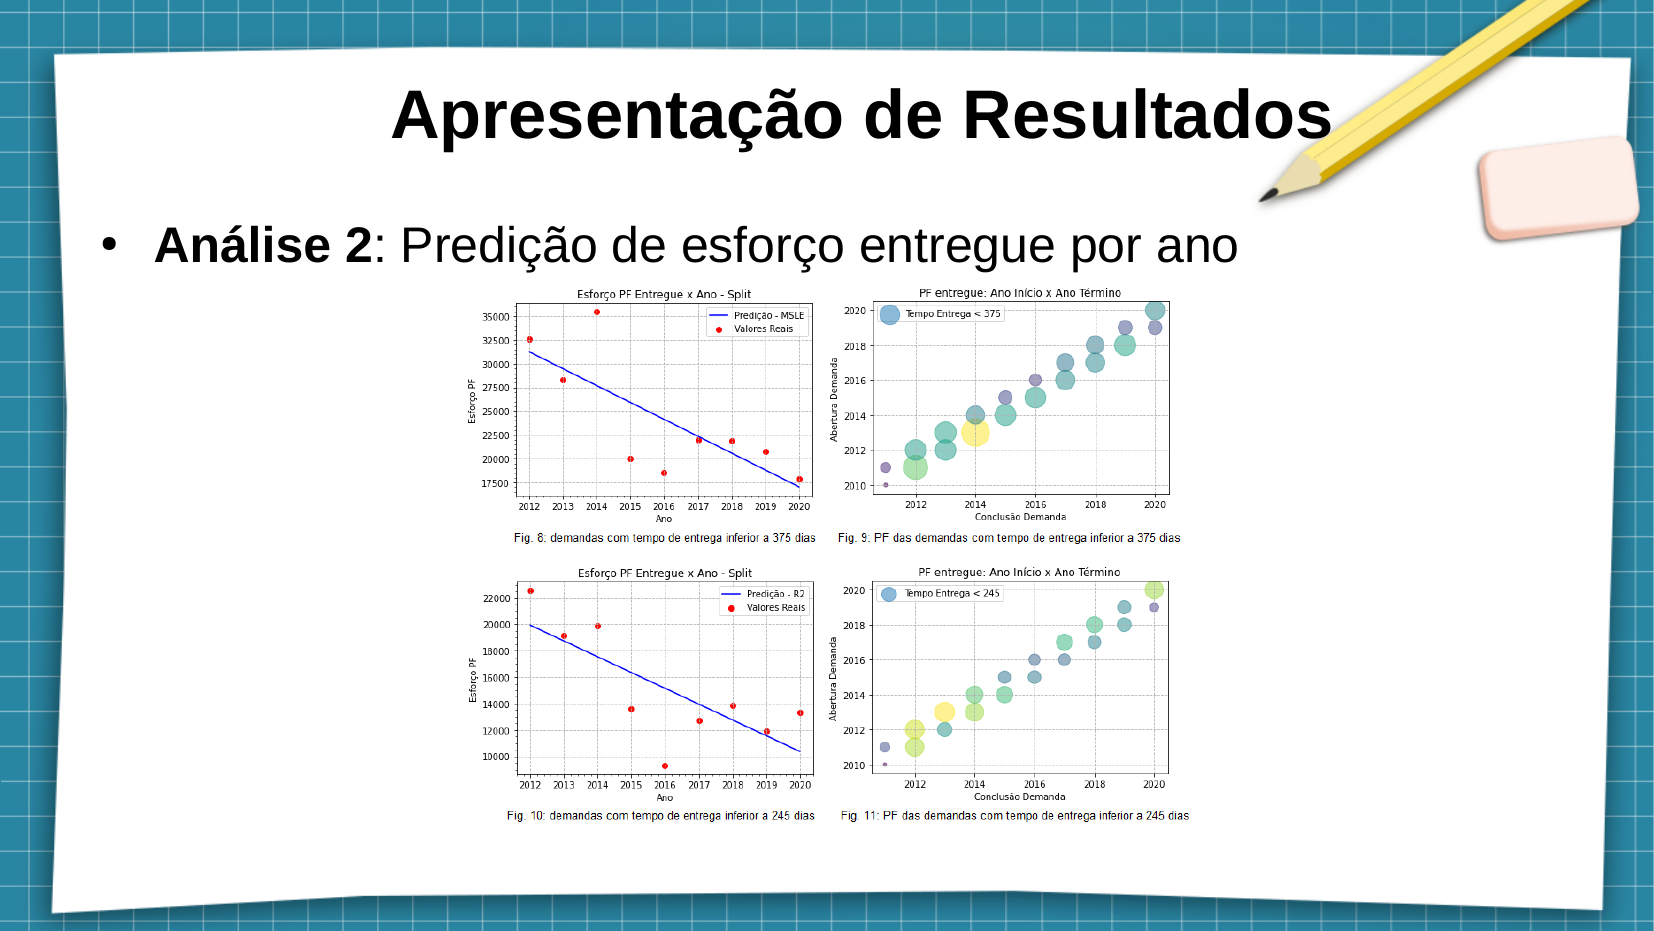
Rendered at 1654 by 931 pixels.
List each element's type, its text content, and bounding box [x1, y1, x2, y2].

title Apresentação de Resultados [82, 37, 1571, 193]
picture [0, 0, 1654, 931]
list Análise 2: Predição de esforço entregue por ano [82, 217, 1571, 758]
